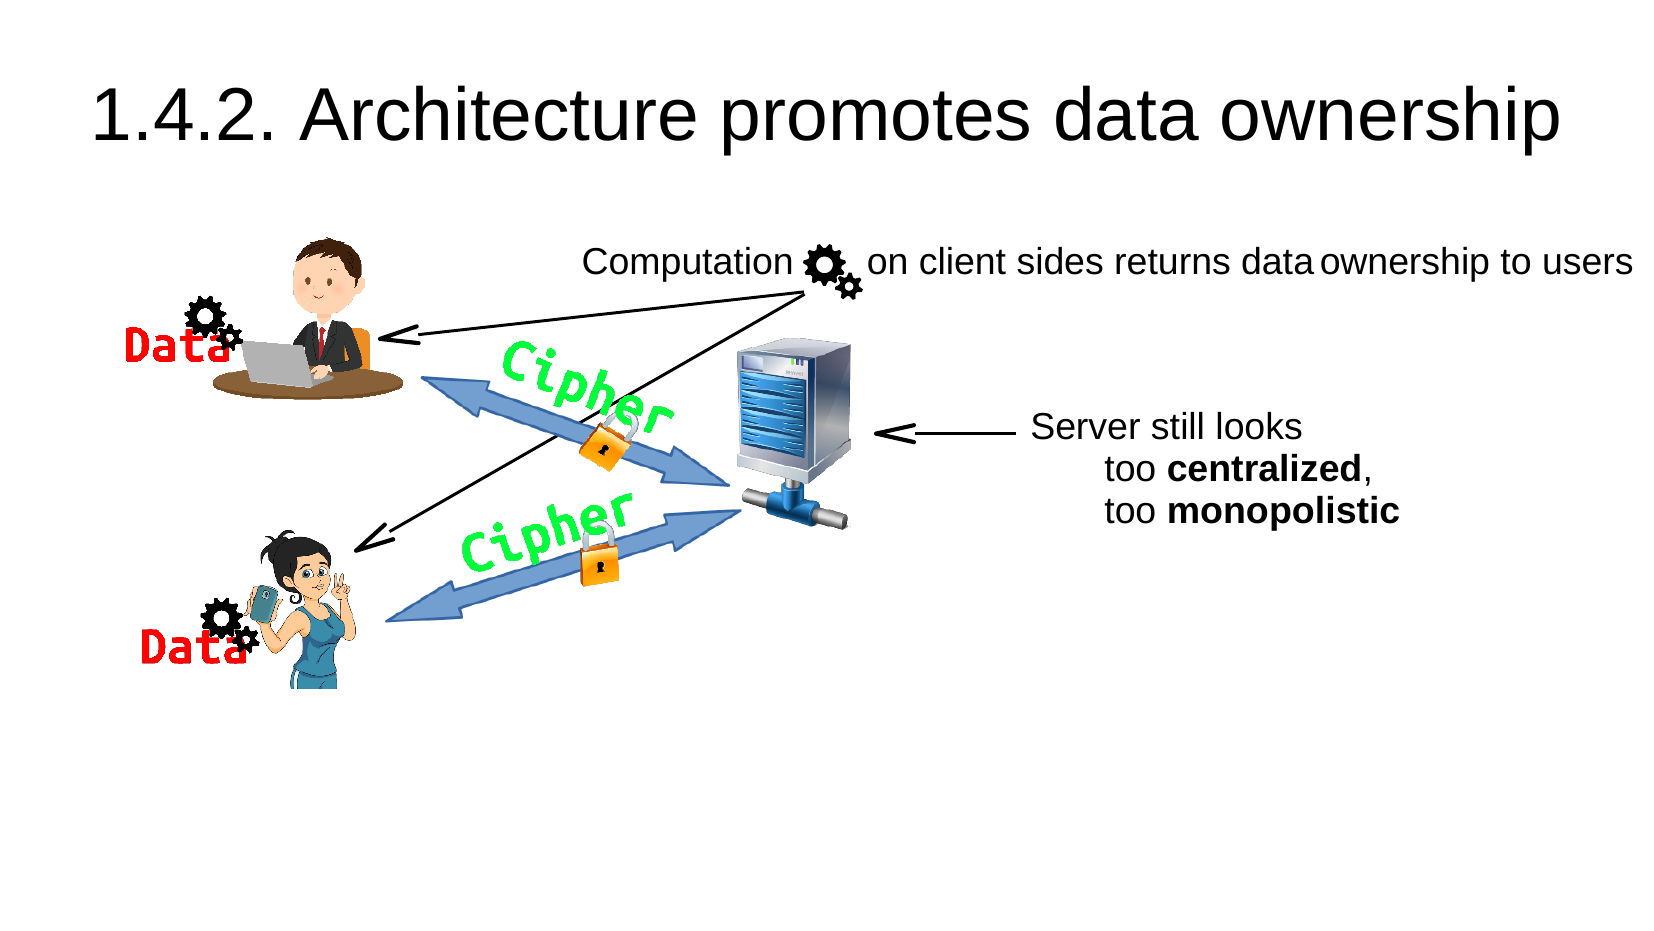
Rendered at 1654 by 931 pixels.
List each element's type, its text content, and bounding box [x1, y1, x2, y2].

text_box Server still looks too centralized, too monopolistic [1015, 398, 1441, 539]
text_box Computation on client sides returns data ownership to users [566, 232, 1654, 340]
picture [125, 236, 851, 689]
title 1.4.2. Architecture promotes data ownership [82, 37, 1571, 193]
picture [803, 244, 863, 300]
